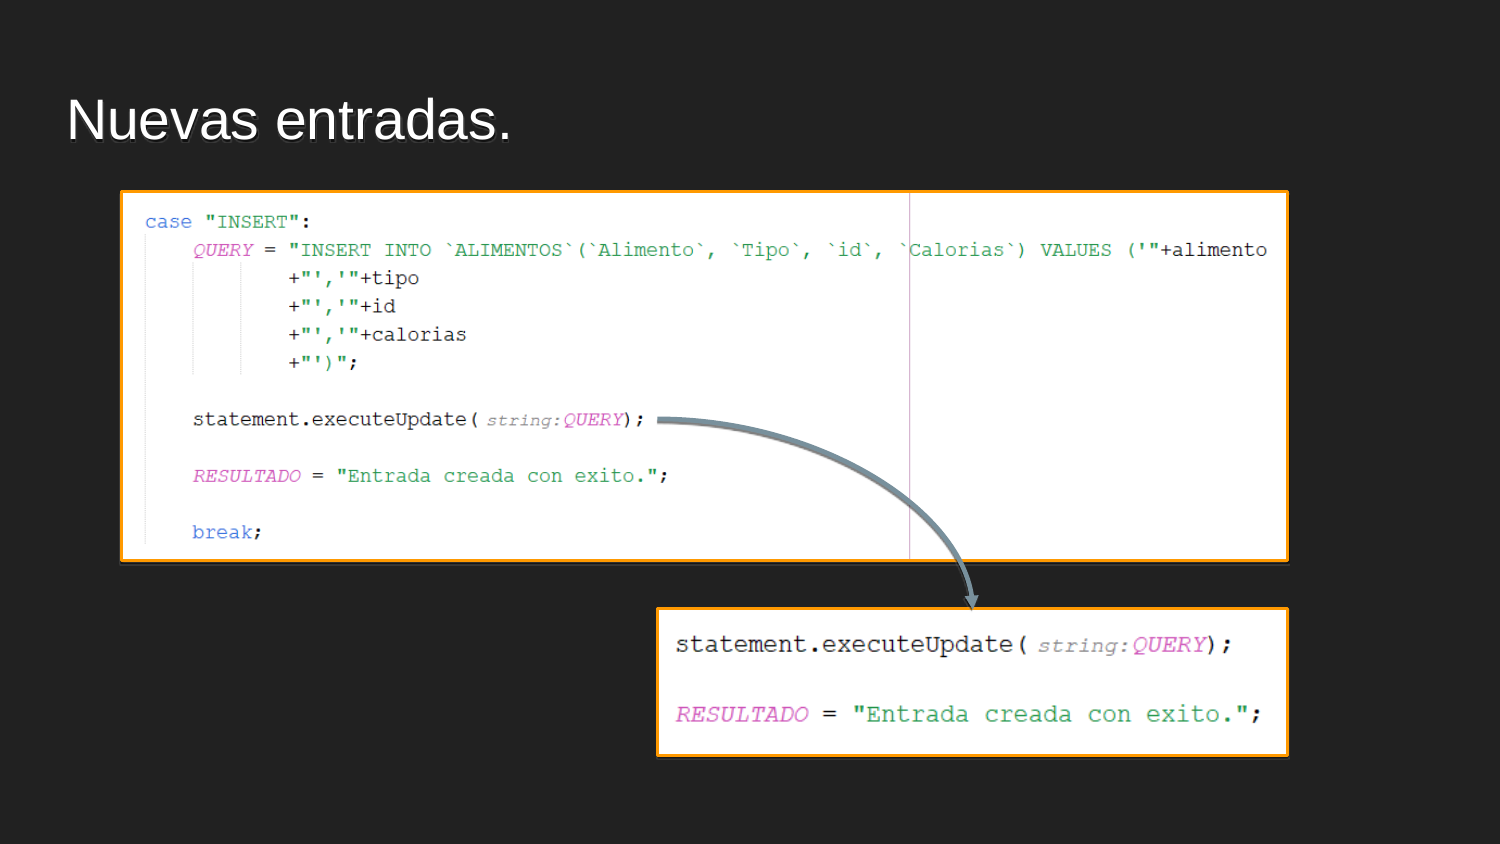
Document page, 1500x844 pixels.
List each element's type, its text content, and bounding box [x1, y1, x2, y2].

title Nuevas entradas. [51, 72, 1449, 167]
picture [659, 609, 1287, 755]
picture [123, 193, 1287, 559]
